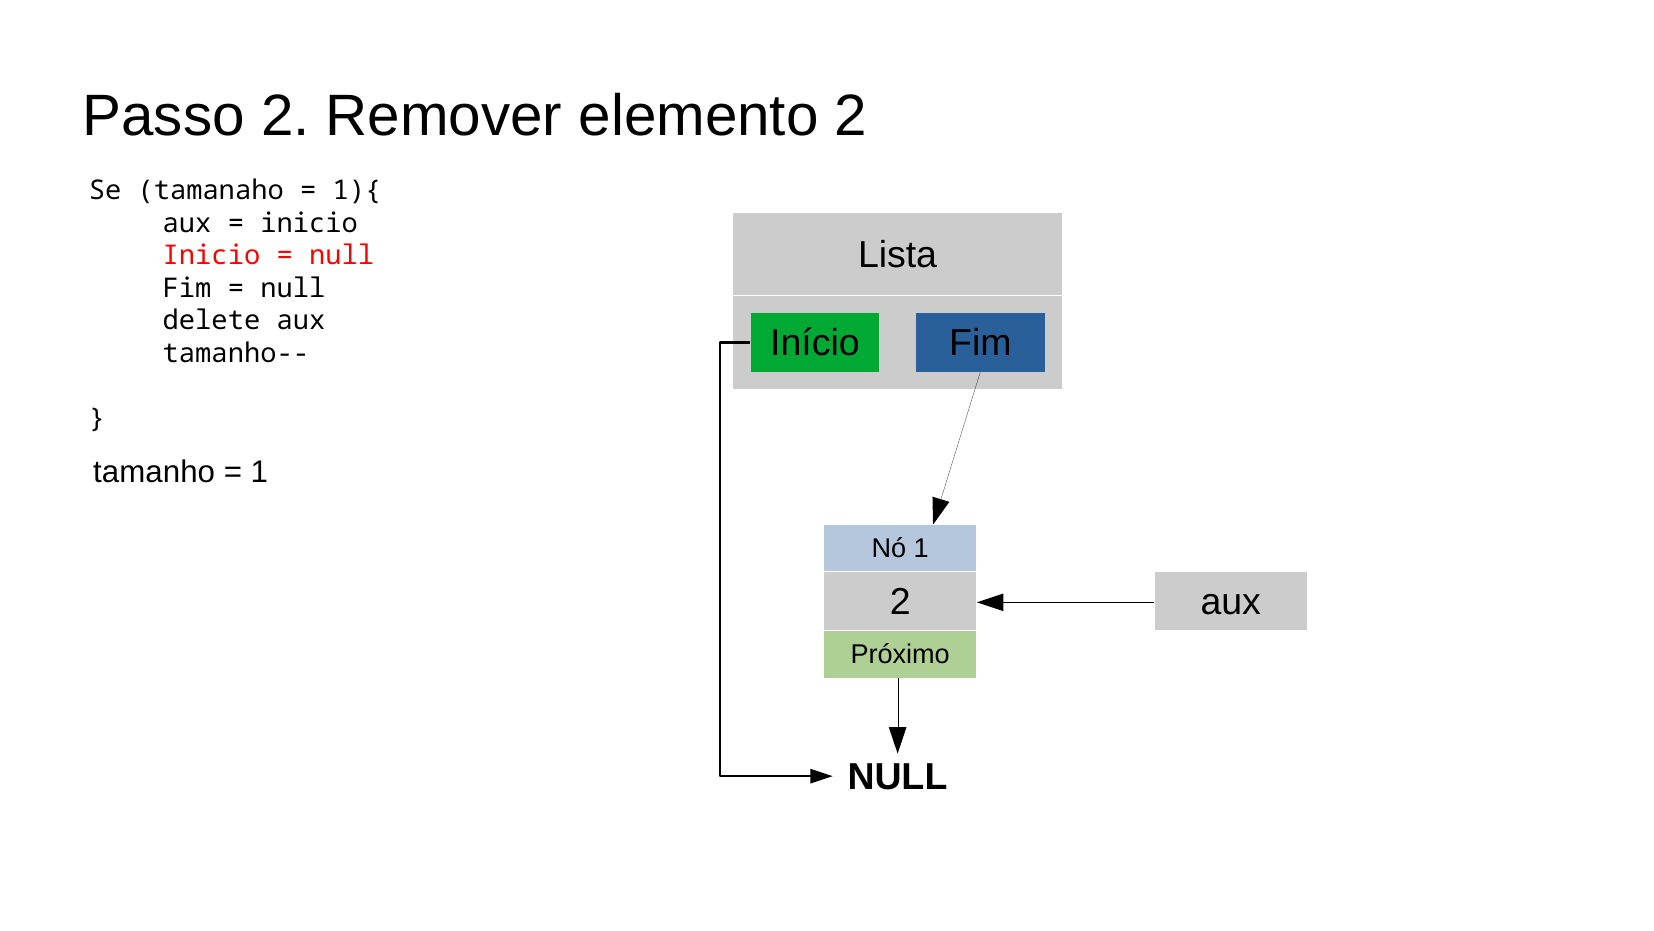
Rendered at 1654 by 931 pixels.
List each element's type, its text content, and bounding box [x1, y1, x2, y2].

text_box Nó 1 [823, 524, 977, 572]
text_box tamanho = 1 [78, 446, 284, 497]
text_box aux [1154, 571, 1308, 631]
text_box Fim [915, 312, 1046, 373]
text_box Lista [732, 212, 1063, 295]
text_box 2 [823, 572, 977, 630]
text_box Início [750, 312, 880, 373]
text_box Se (tamanaho = 1){ aux = inicio Inicio = null Fim = null delete aux tamanho-- } [74, 165, 520, 440]
title Passo 2. Remover elemento 2 [82, 37, 1571, 193]
text_box NULL [832, 747, 963, 805]
text_box [732, 295, 1063, 390]
text_box Próximo [823, 630, 977, 679]
